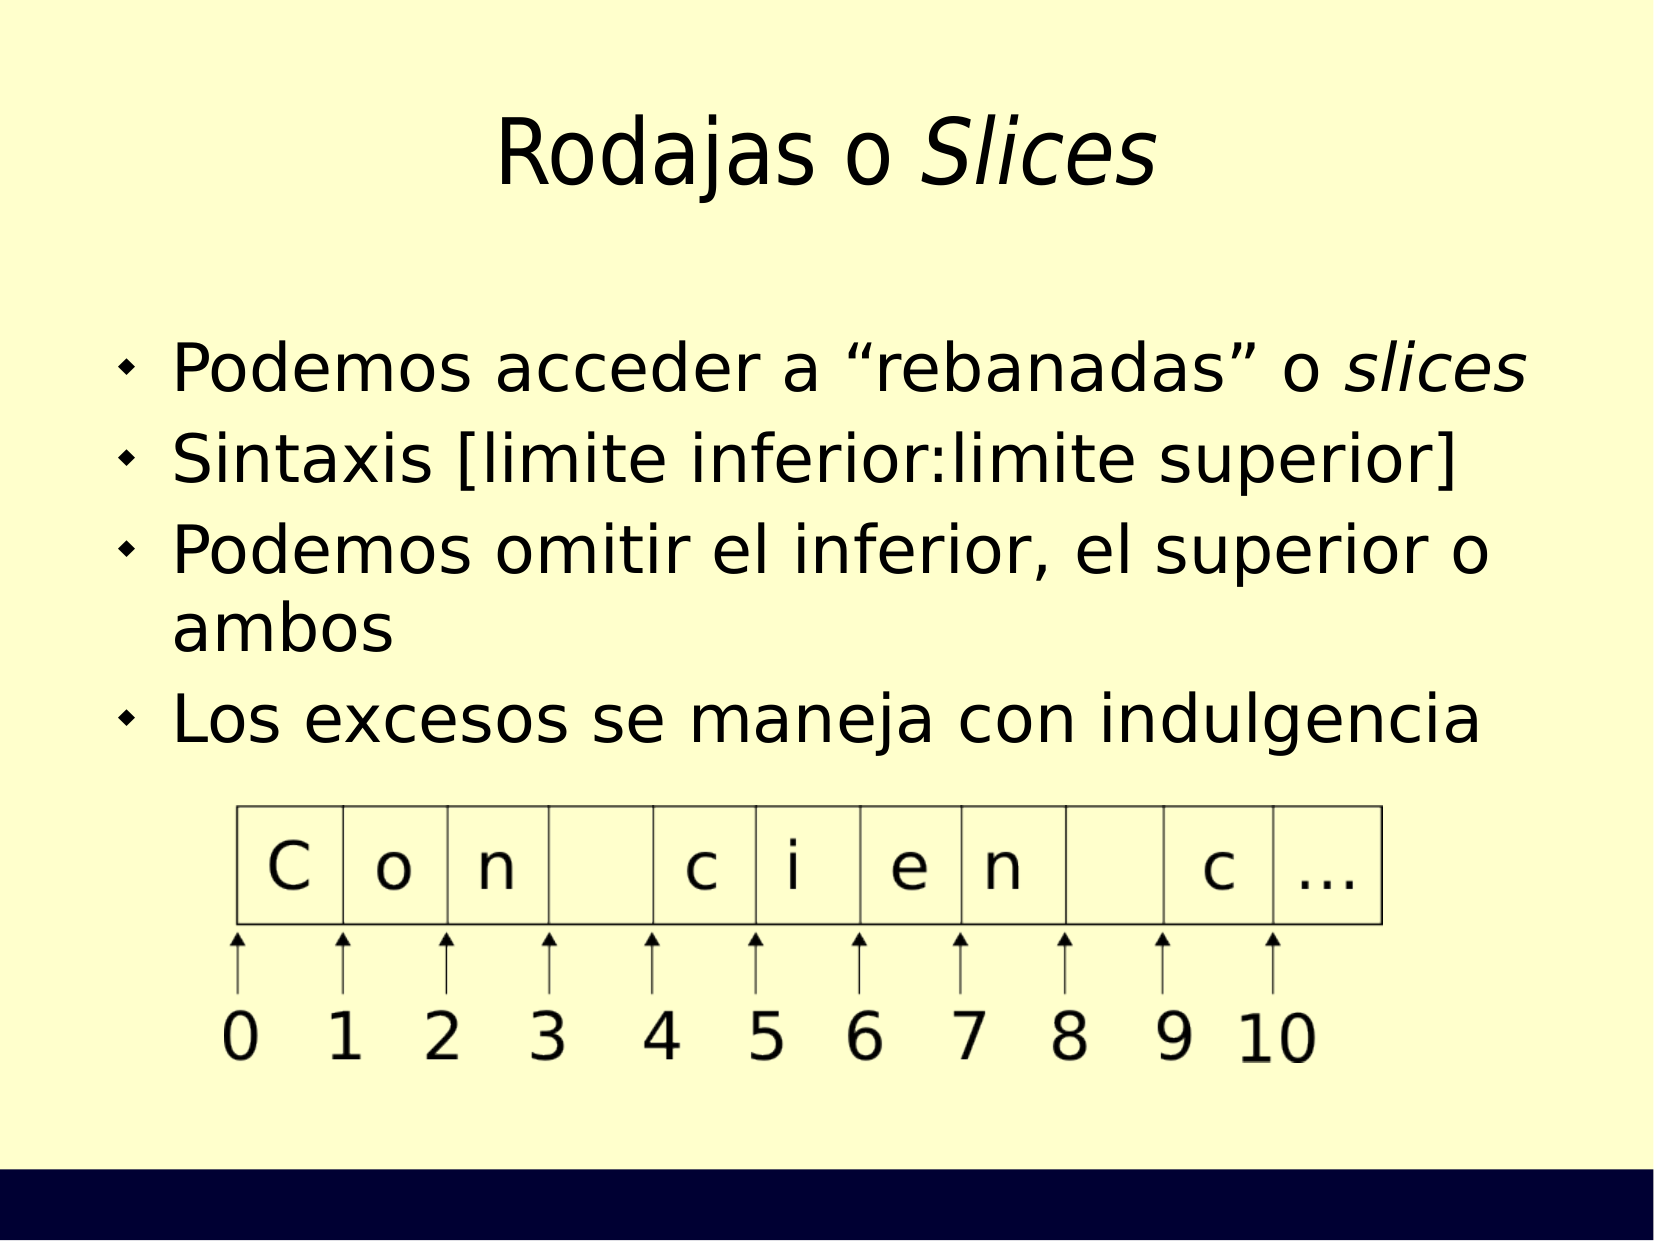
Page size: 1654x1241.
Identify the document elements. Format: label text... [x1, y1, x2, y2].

title Rodajas o Slices [82, 49, 1571, 257]
list Podemos acceder a “rebanadas” o slices Sintaxis [limite inferior:limite superior] Podemos omitir el inferior, el superior o ambos Los excesos se maneja con indulgencia [100, 261, 1556, 827]
picture [224, 805, 1383, 1063]
